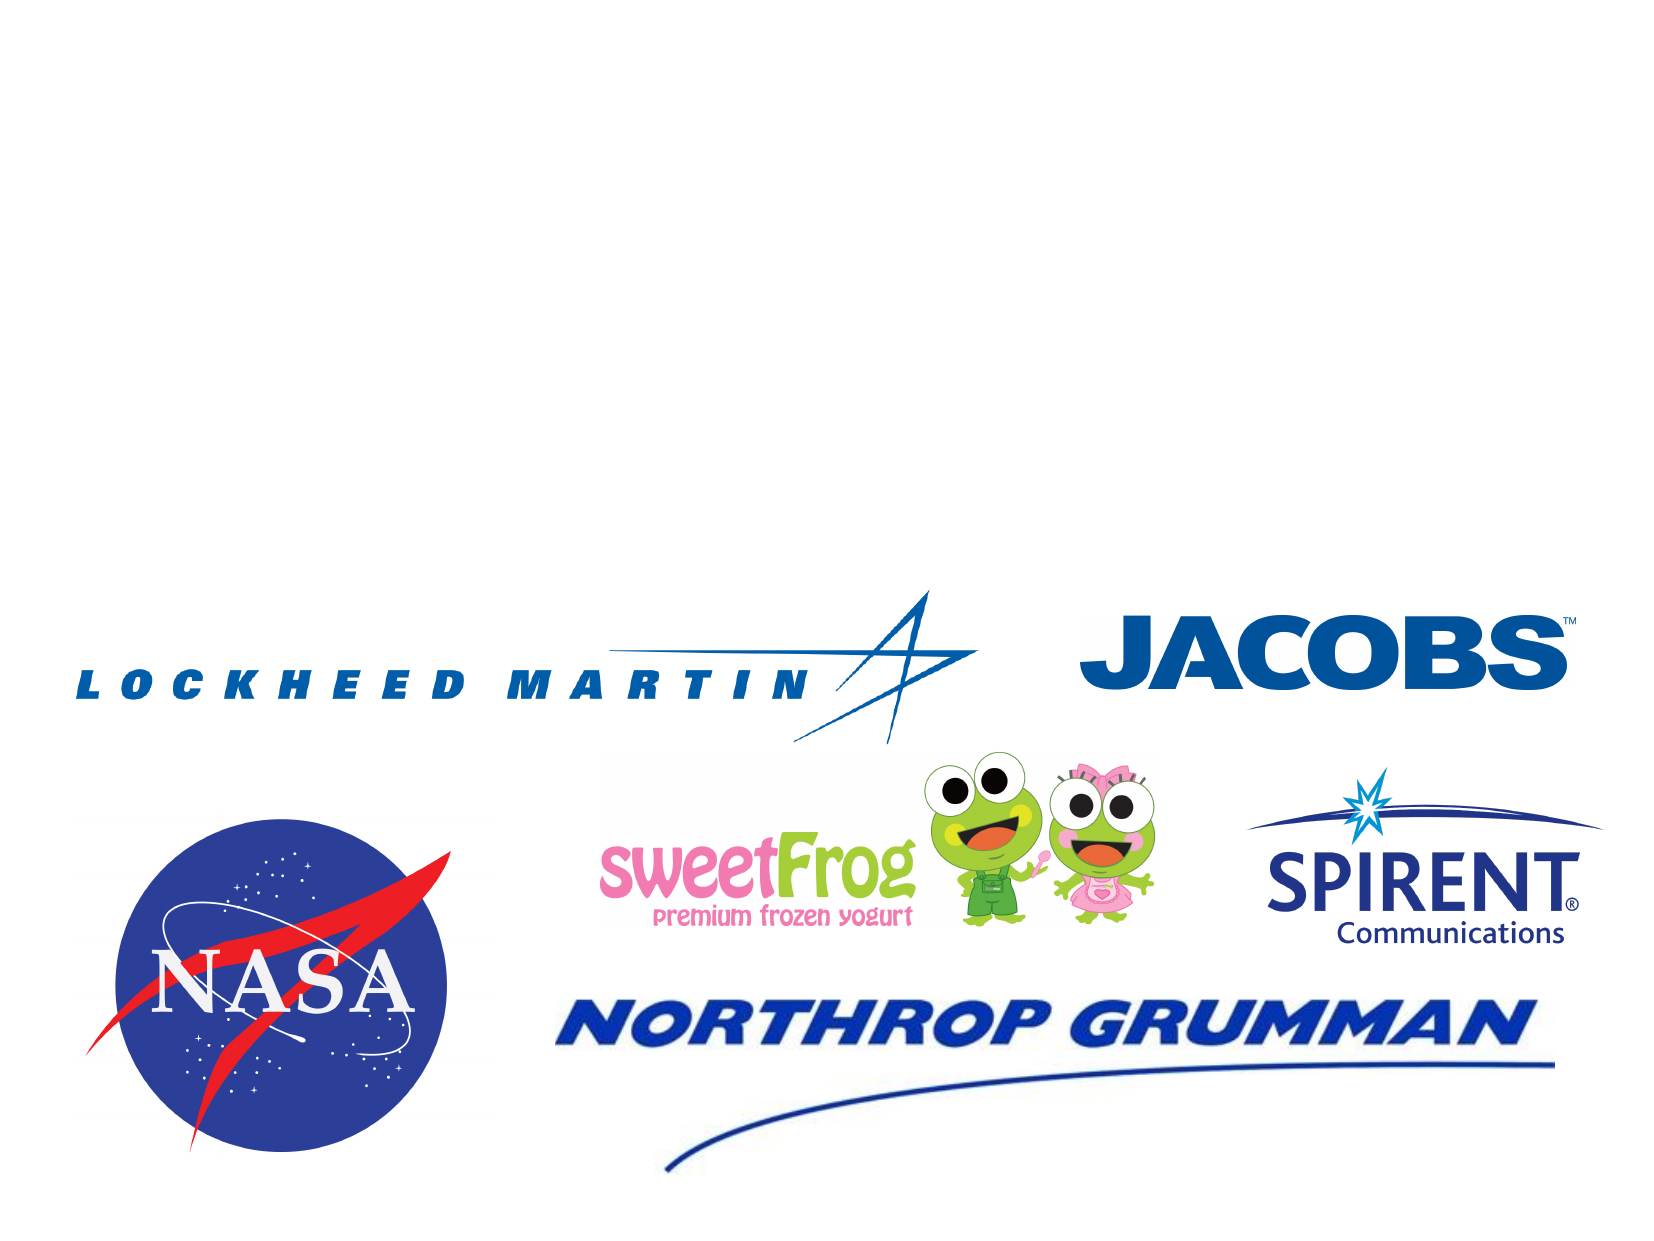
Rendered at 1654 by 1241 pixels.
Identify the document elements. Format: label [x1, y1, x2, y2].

picture [1080, 615, 1576, 691]
picture [30, 582, 1156, 927]
picture [555, 975, 1555, 1201]
picture [1245, 764, 1606, 946]
picture [75, 809, 498, 1162]
